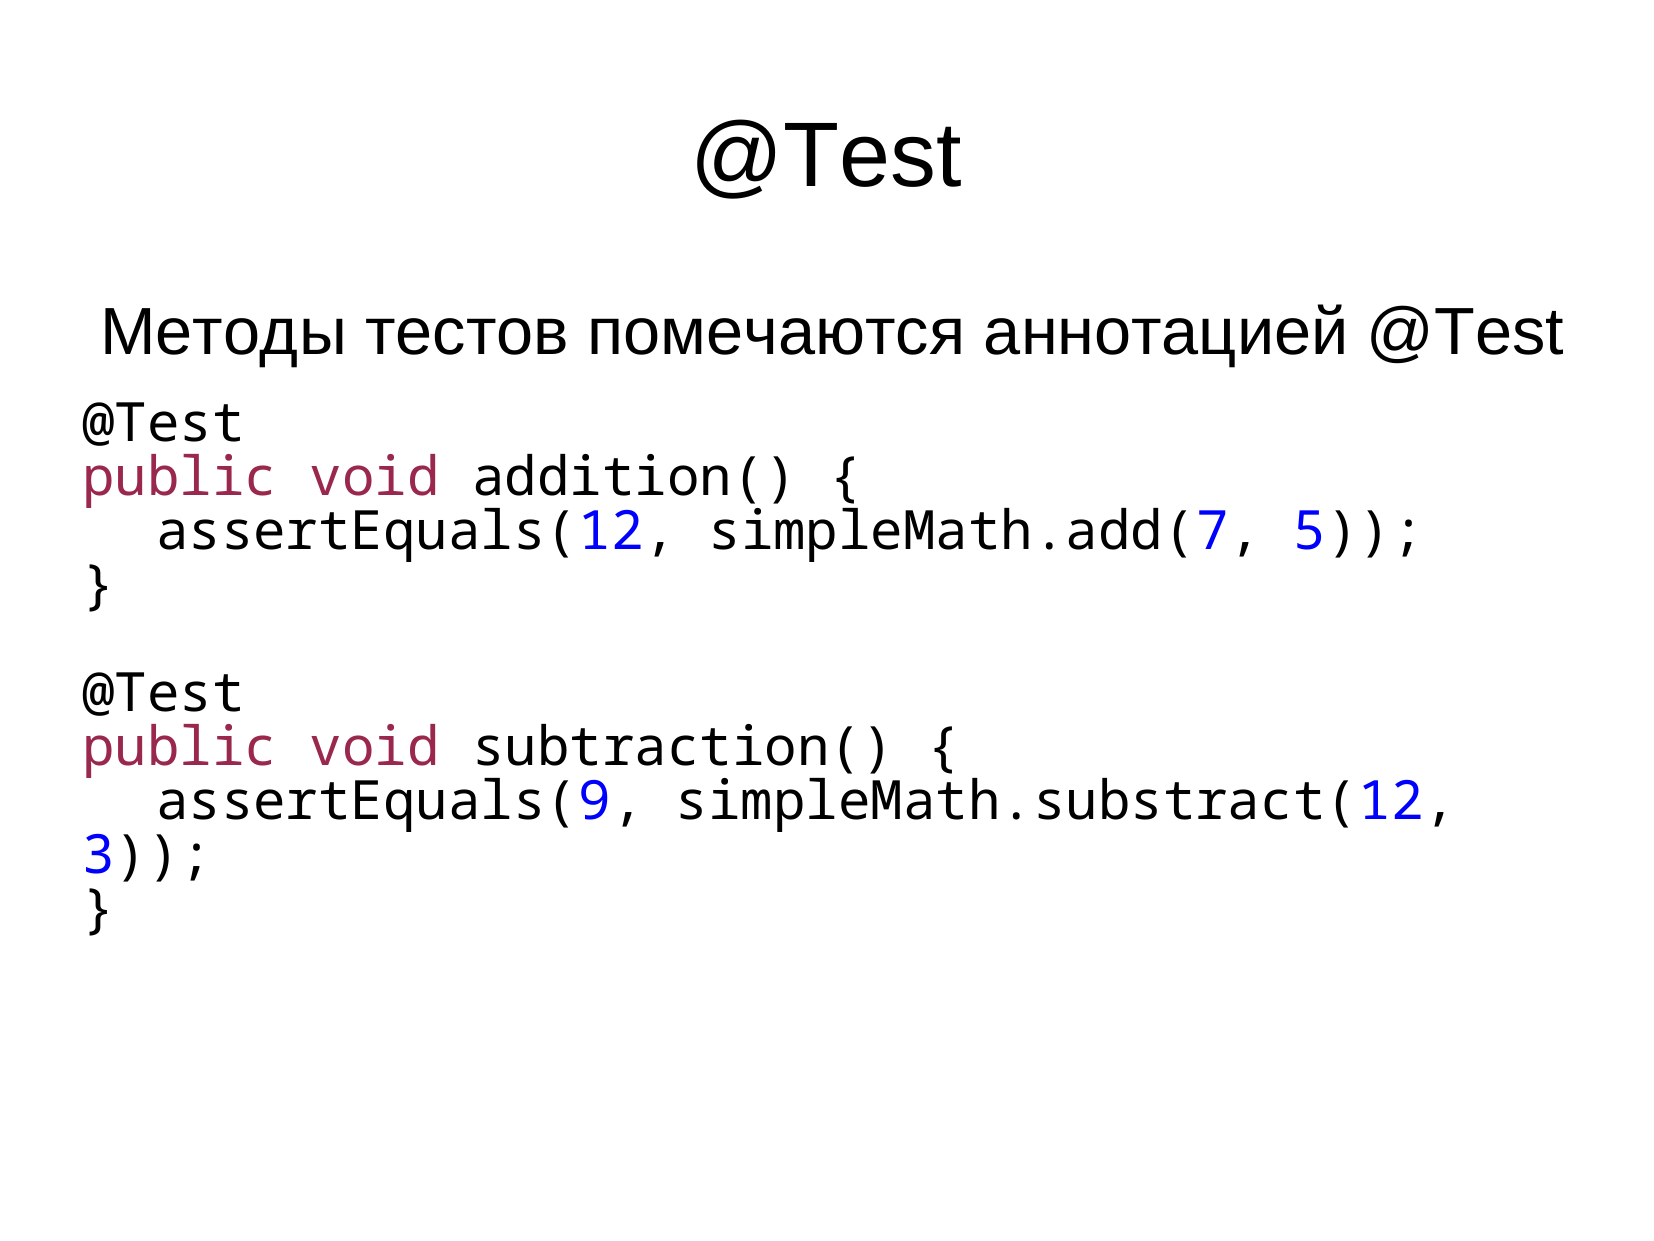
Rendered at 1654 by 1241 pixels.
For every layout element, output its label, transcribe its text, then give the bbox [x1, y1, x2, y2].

title @Test [82, 49, 1571, 257]
list Методы тестов помечаются аннотацией @Test @Test public void addition() { assertEquals(12, simpleMath.add(7, 5)); } @Test public void subtraction() { assertEquals(9, simpleMath.substract(12, 3)); } [82, 290, 1571, 1004]
